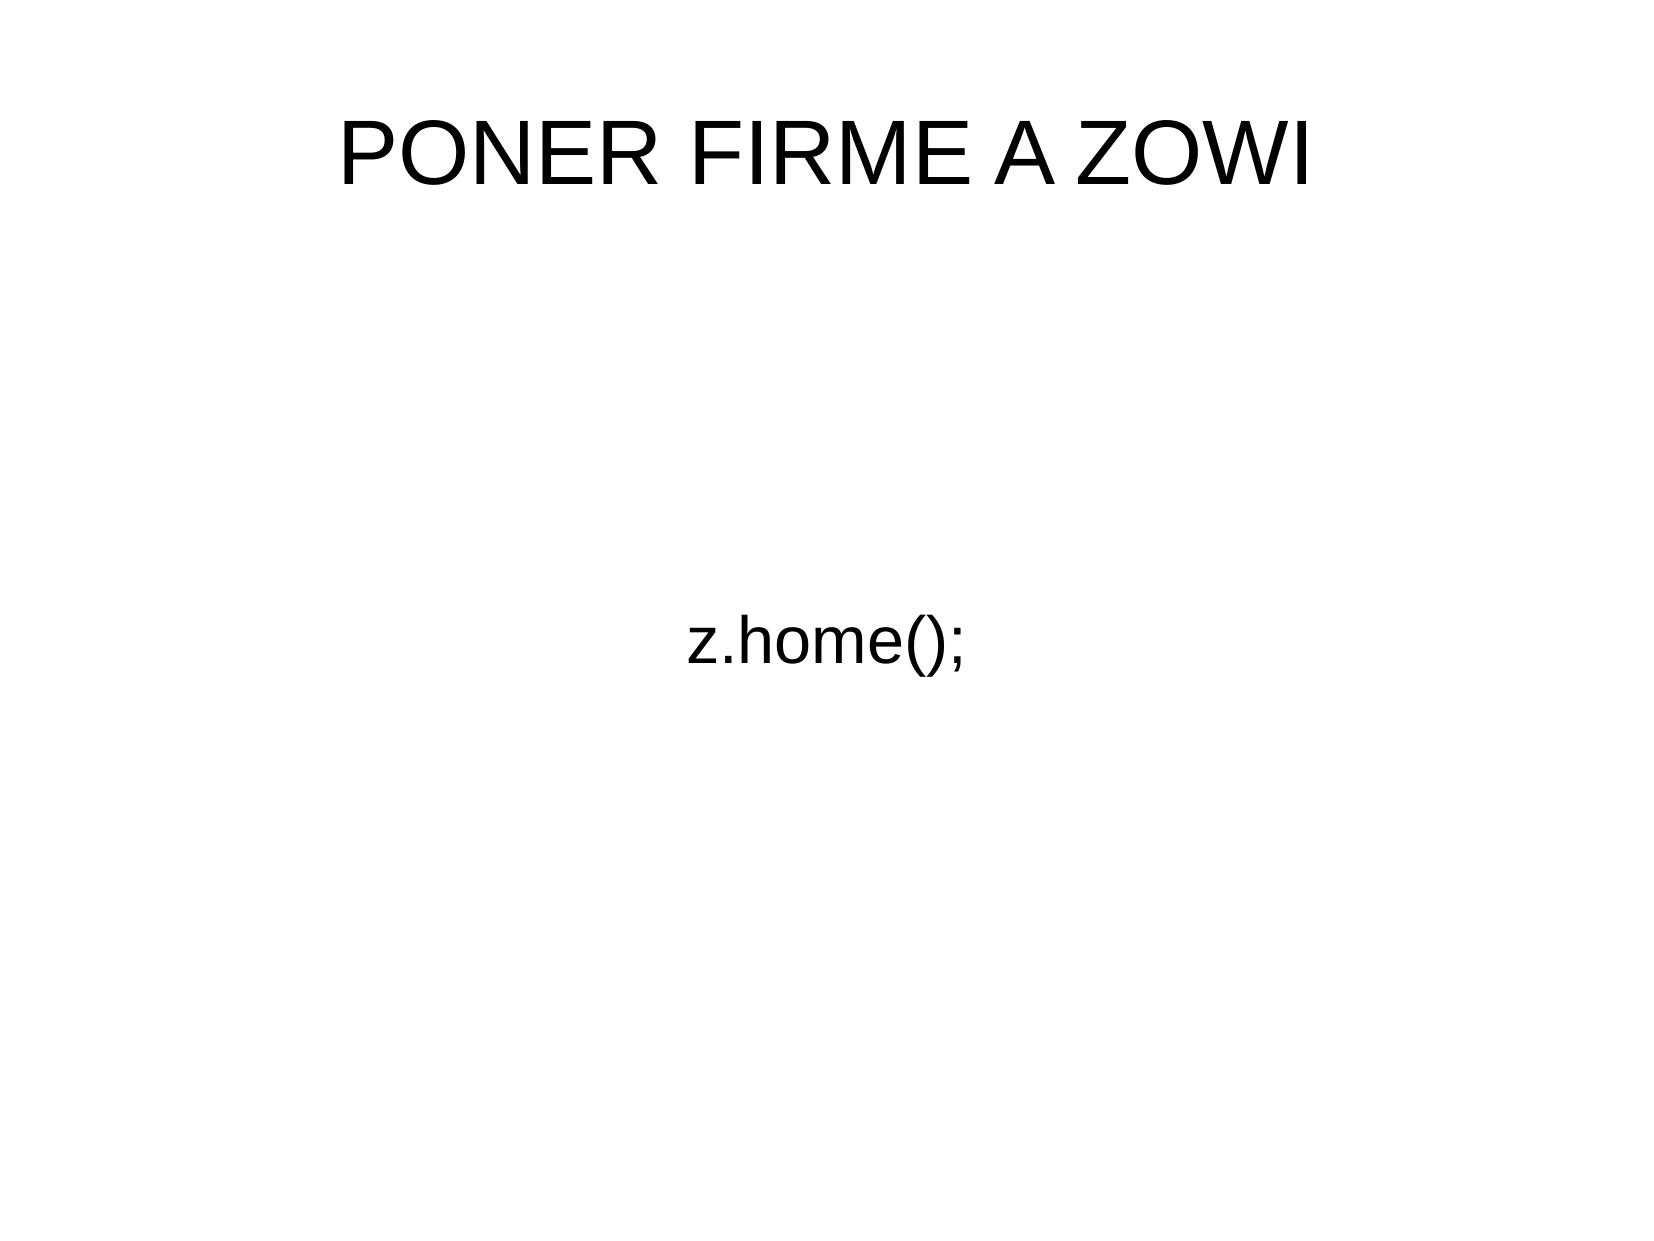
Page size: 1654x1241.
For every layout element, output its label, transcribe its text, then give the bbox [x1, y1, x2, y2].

list z.home(); [82, 290, 1571, 1010]
title PONER FIRME A ZOWI [82, 49, 1571, 257]
